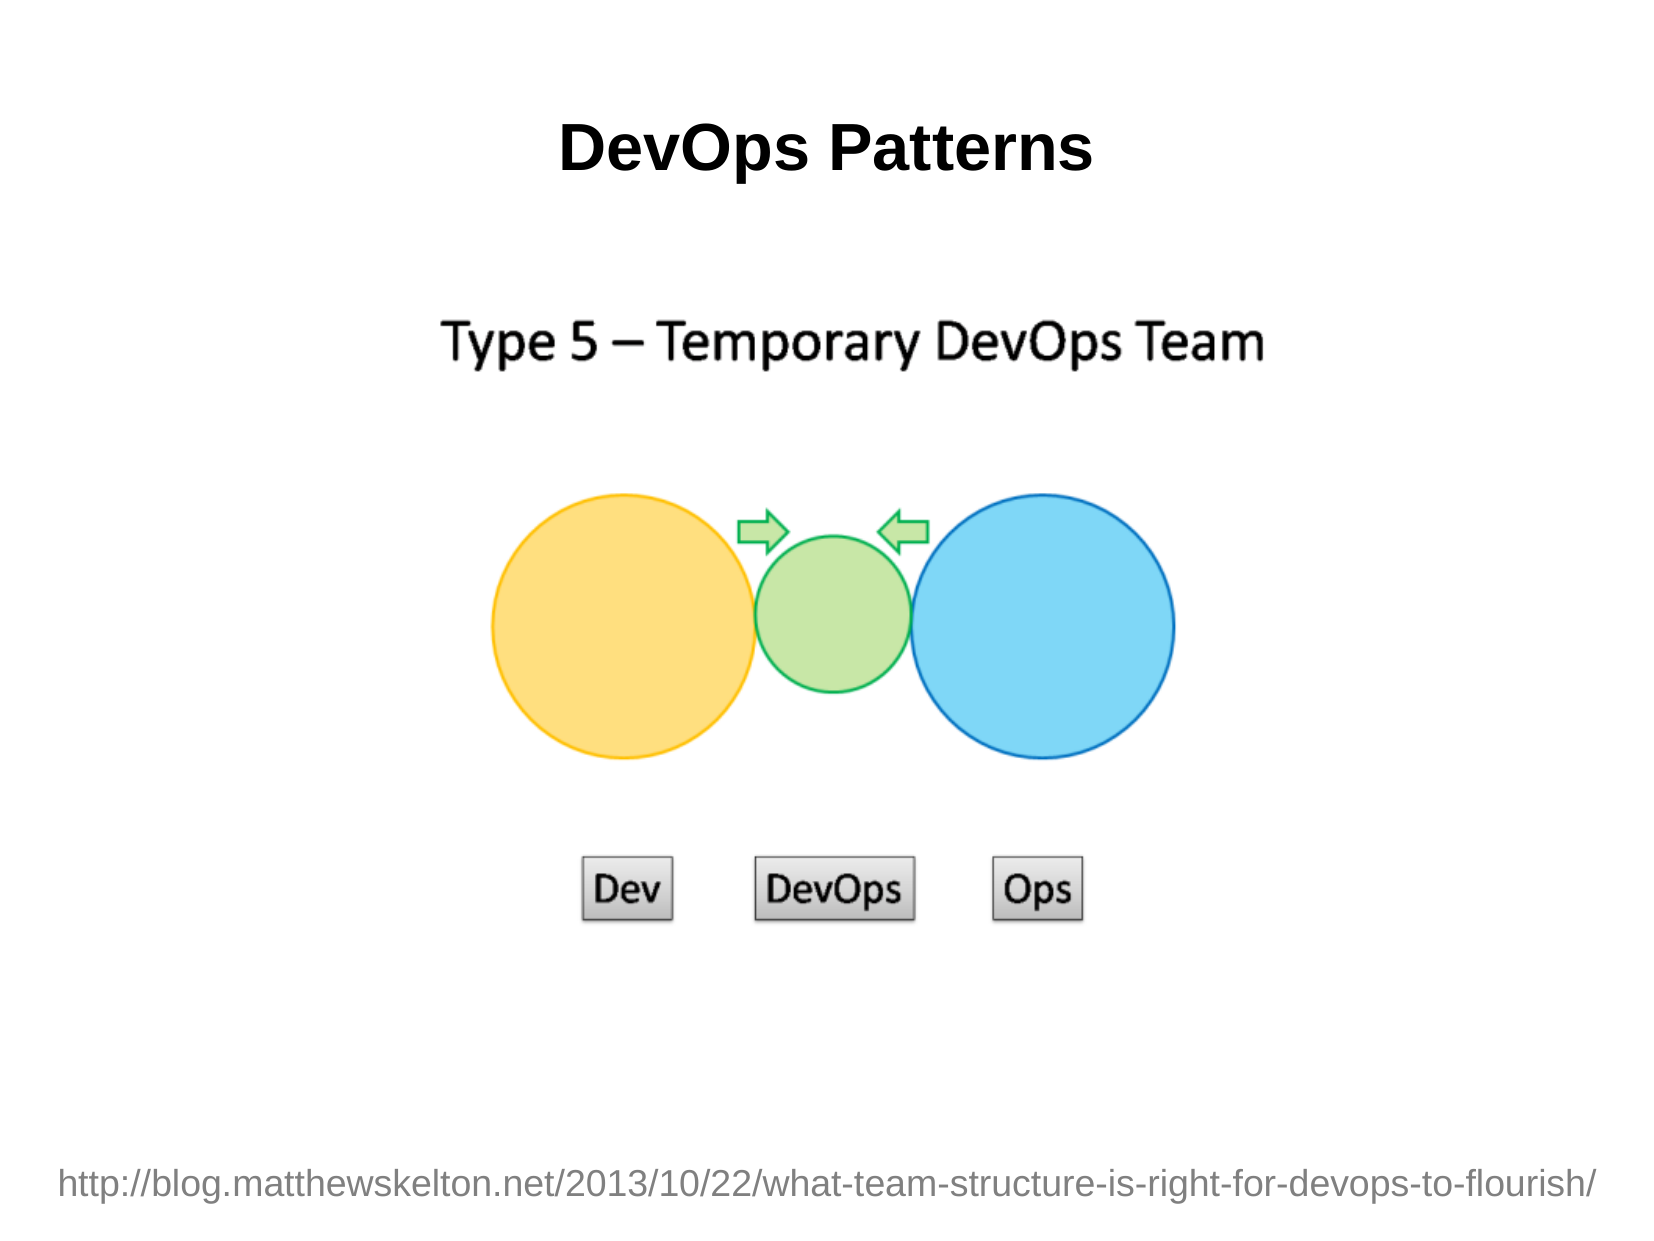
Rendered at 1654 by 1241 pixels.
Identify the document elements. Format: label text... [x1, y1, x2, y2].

text_box http://blog.matthewskelton.net/2013/10/22/what-team-structure-is-right-for-devops-to-flourish/ [42, 1155, 1611, 1212]
subtitle DevOps Patterns [82, 0, 1571, 628]
picture [361, 248, 1346, 988]
